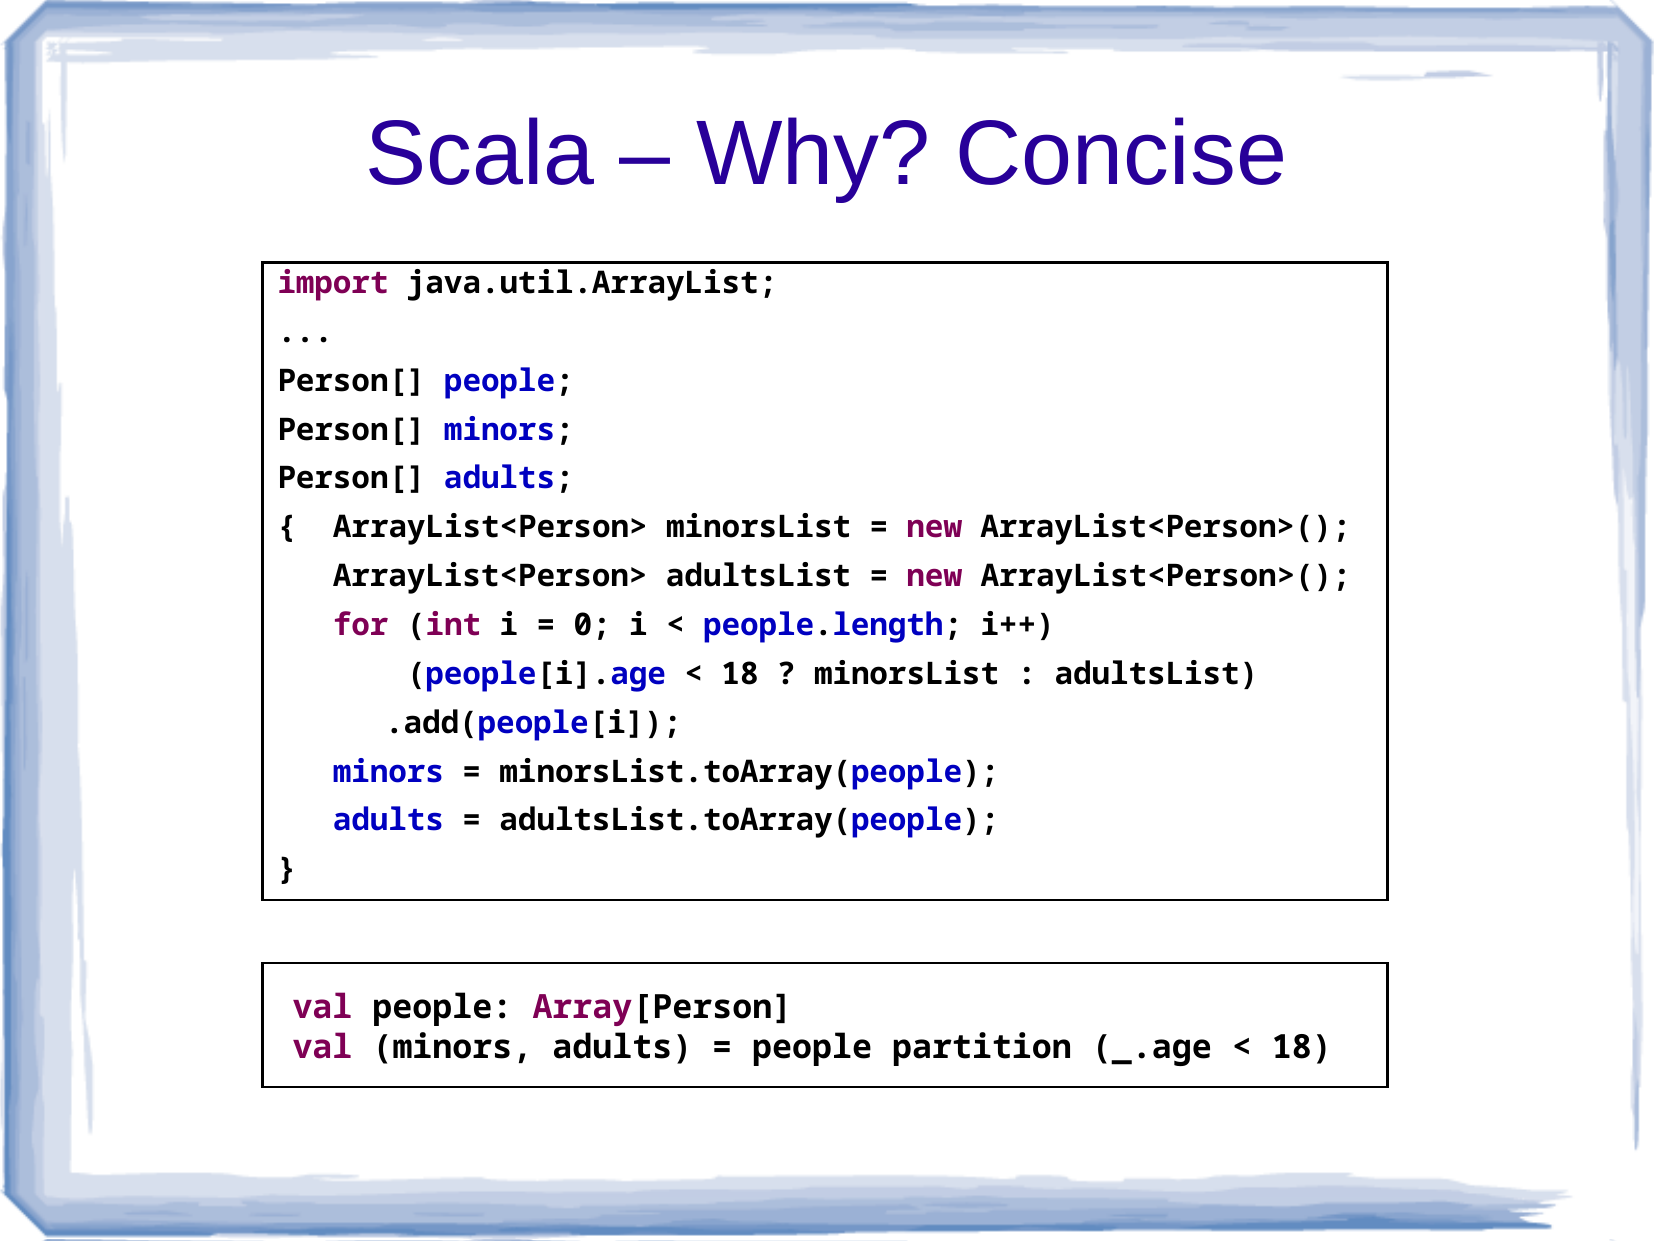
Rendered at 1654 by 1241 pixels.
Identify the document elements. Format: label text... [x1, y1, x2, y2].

picture [0, 0, 1654, 1241]
list import java.util.ArrayList; ... Person[] people; Person[] minors; Person[] adults; { ArrayList<Person> minorsList = new ArrayList<Person>(); ArrayList<Person> adultsList = new ArrayList<Person>(); for (int i = 0; i < people.length; i++) (people[i].age < 18 ? minorsList : adultsList) .add(people[i]); minors = minorsList.toArray(people); adults = adultsList.toArray(people); } [262, 262, 1388, 901]
title Scala – Why? Concise [82, 49, 1571, 257]
text_box val people: Array[Person] val (minors, adults) = people partition (_.age < 18) [262, 962, 1388, 1088]
